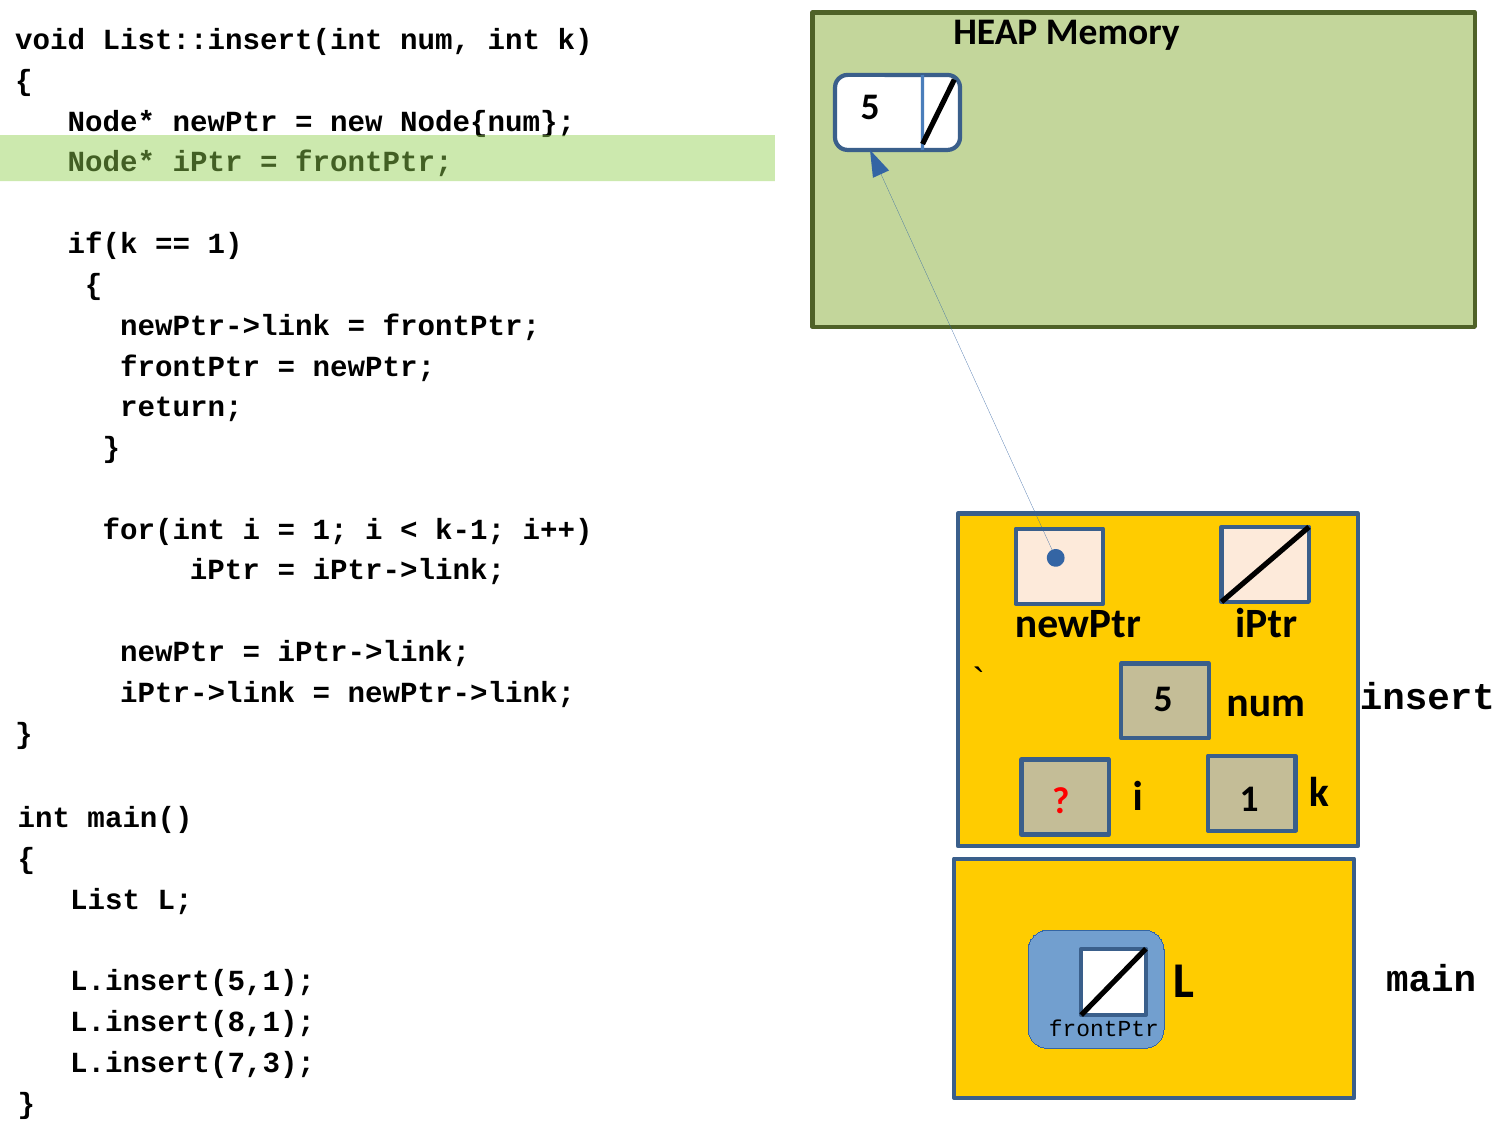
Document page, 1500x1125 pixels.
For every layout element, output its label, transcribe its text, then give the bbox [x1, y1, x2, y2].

text_box i [1117, 761, 1158, 827]
text_box iPtr [1220, 588, 1312, 654]
text_box [1207, 755, 1296, 831]
text_box ` [957, 513, 1358, 847]
text_box iPtr [1220, 588, 1232, 598]
text_box [825, 12, 1475, 327]
text_box [1021, 759, 1109, 835]
text_box [1221, 526, 1304, 588]
text_box 5 [1138, 666, 1214, 727]
text_box 5 [845, 74, 921, 135]
text_box int main() { List L; L.insert(5,1); L.insert(8,1); L.insert(7,3); } [2, 790, 730, 1122]
text_box 1 [1224, 766, 1300, 827]
text_box L [1158, 940, 1210, 1016]
subtitle void List::insert(int num, int k) { Node* newPtr = new Node{num}; Node* iPtr = frontPtr; if(k == 1) { newPtr->link = frontPtr; frontPtr = newPtr; return; } for(int i = 1; i < k-1; i++) iPtr = iPtr->link; newPtr = iPtr->link; iPtr->link = newPtr->link; } [0, 12, 825, 1053]
text_box [1121, 663, 1209, 739]
text_box [0, 135, 775, 182]
text_box HEAP Memory [938, 0, 1195, 60]
text_box main [1371, 947, 1492, 1007]
text_box num [1211, 667, 1321, 733]
text_box ? [1037, 768, 1113, 829]
text_box [1243, 532, 1309, 588]
text_box k [1293, 757, 1344, 823]
text_box insert [1345, 664, 1500, 770]
text_box [1015, 528, 1104, 588]
text_box [954, 858, 1355, 1098]
text_box newPtr [1000, 588, 1156, 654]
text_box frontPtr [1034, 1006, 1174, 1049]
